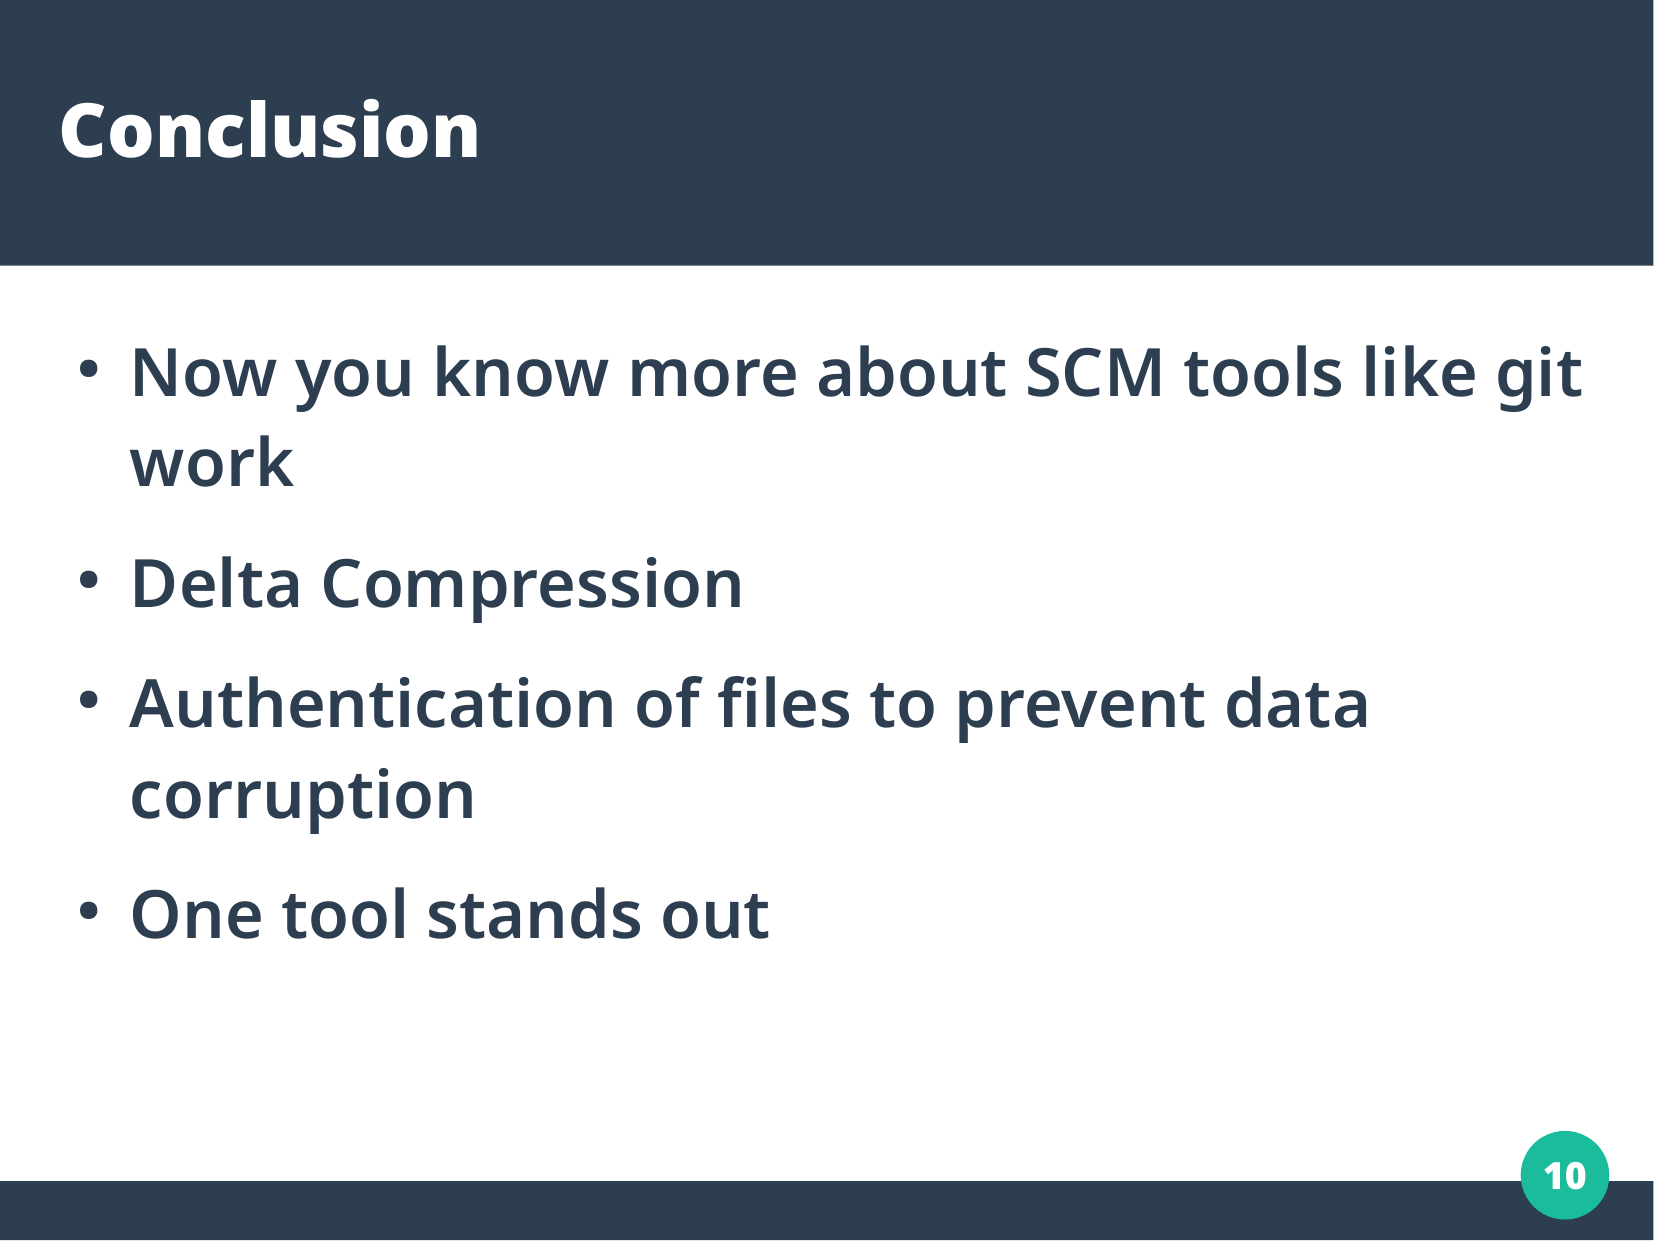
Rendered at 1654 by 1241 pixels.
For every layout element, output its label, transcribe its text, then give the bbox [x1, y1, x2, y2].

list Now you know more about SCM tools like git work Delta Compression Authentication of files to prevent data corruption One tool stands out [59, 324, 1595, 1152]
title Conclusion [59, 49, 1595, 207]
